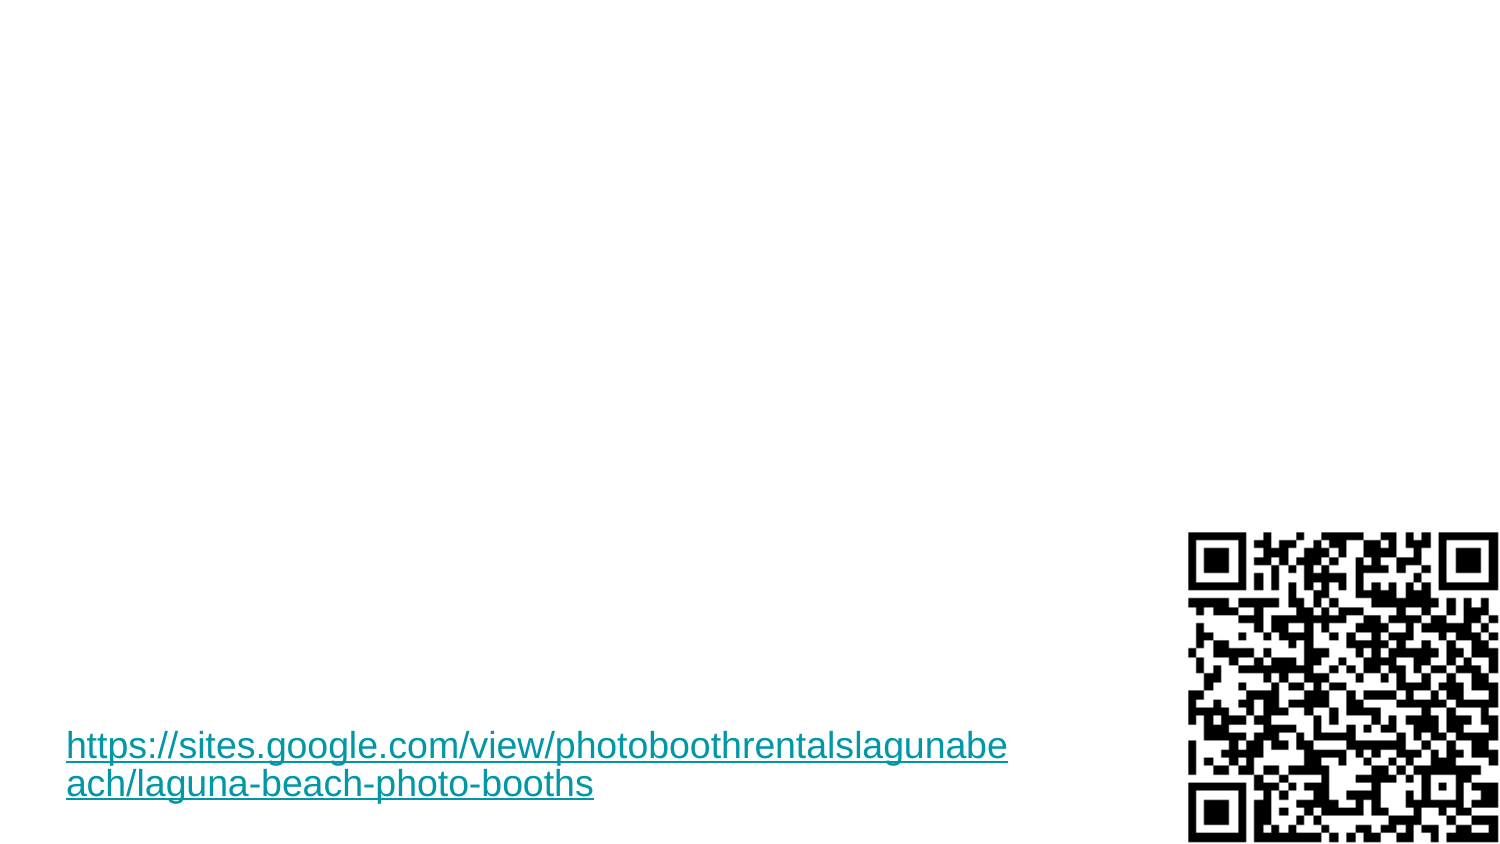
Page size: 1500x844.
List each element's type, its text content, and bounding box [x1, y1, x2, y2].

list https://sites.google.com/view/photoboothrentalslagunabeach/laguna-beach-photo-booths [51, 694, 1036, 794]
picture [1187, 531, 1500, 844]
